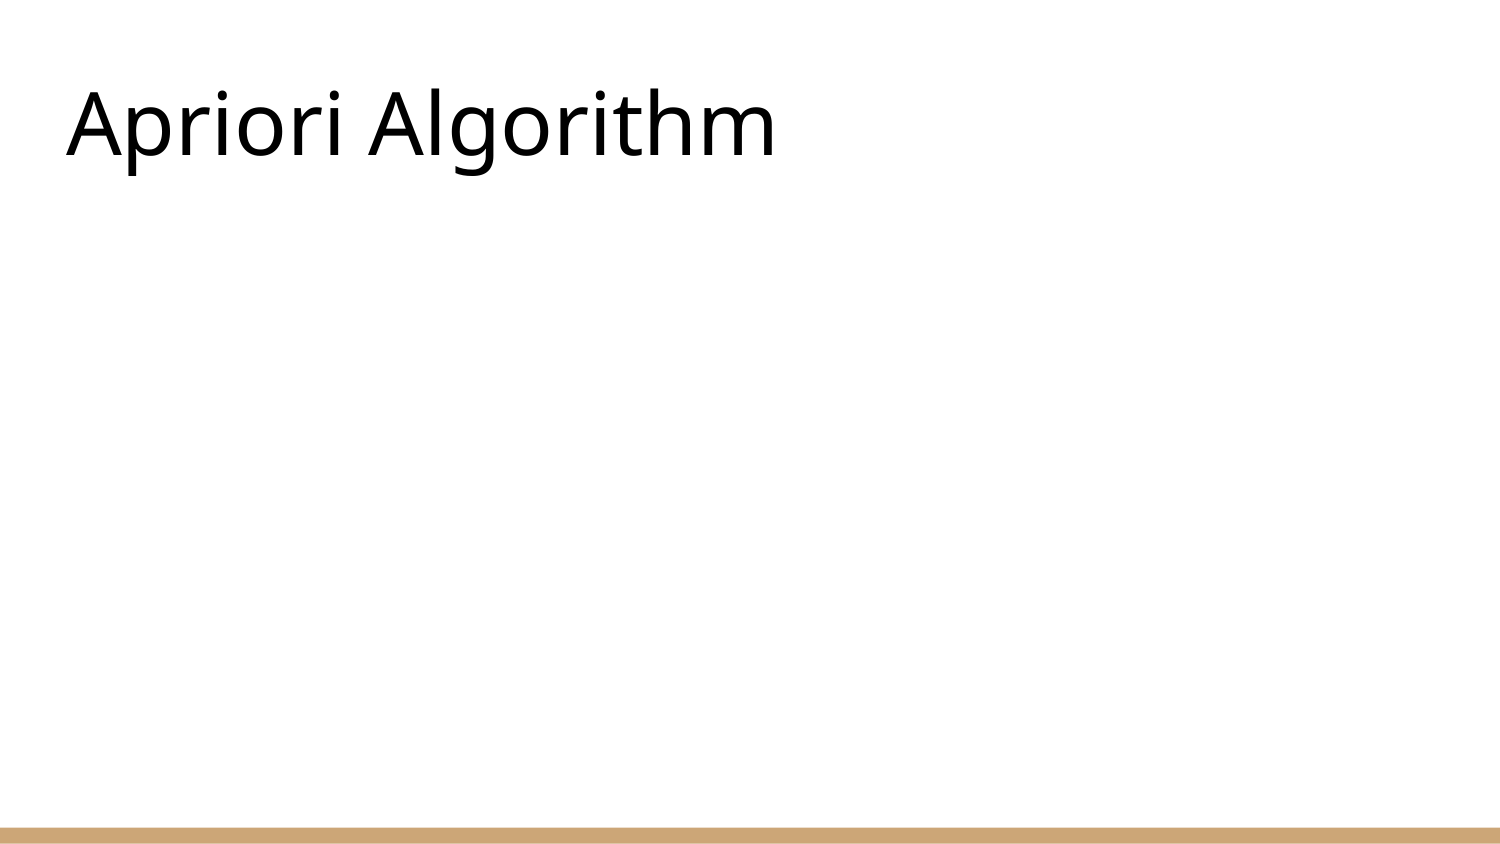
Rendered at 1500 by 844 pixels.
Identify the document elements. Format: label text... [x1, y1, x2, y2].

title Apriori Algorithm [51, 51, 1449, 189]
